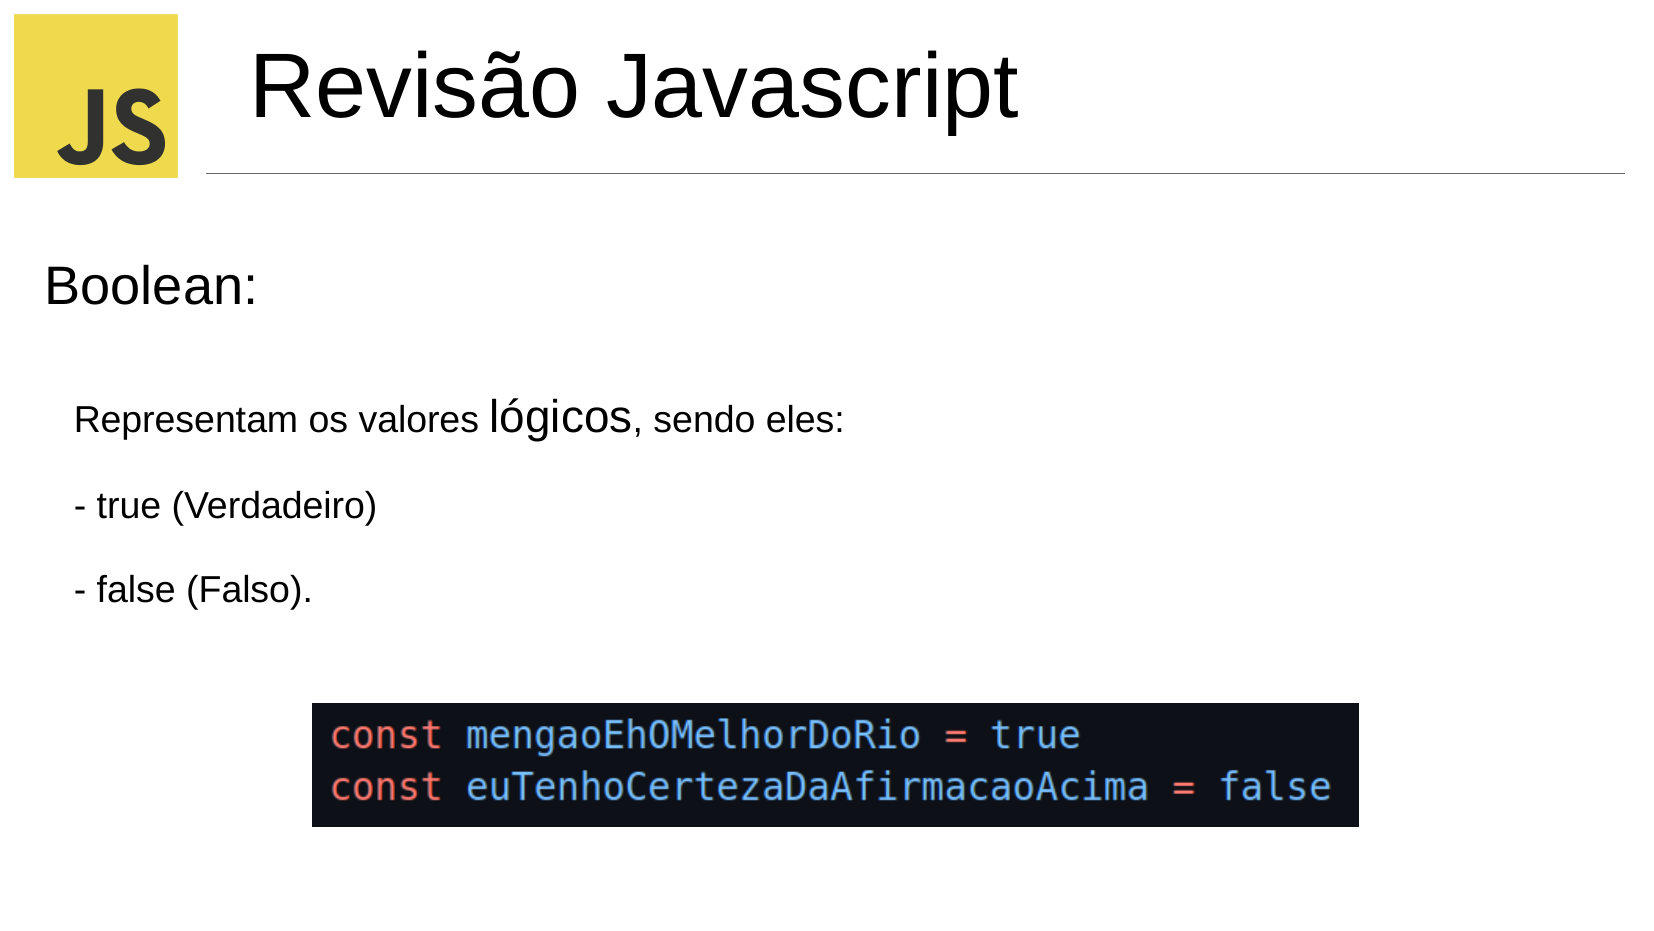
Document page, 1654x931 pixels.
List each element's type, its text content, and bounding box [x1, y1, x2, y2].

title Revisão Javascript [249, 7, 1654, 164]
picture [312, 703, 1359, 827]
picture [14, 14, 178, 178]
text_box Representam os valores lógicos, sendo eles: - true (Verdadeiro) - false (Falso). [59, 383, 1506, 618]
text_box Boolean: [29, 248, 502, 384]
